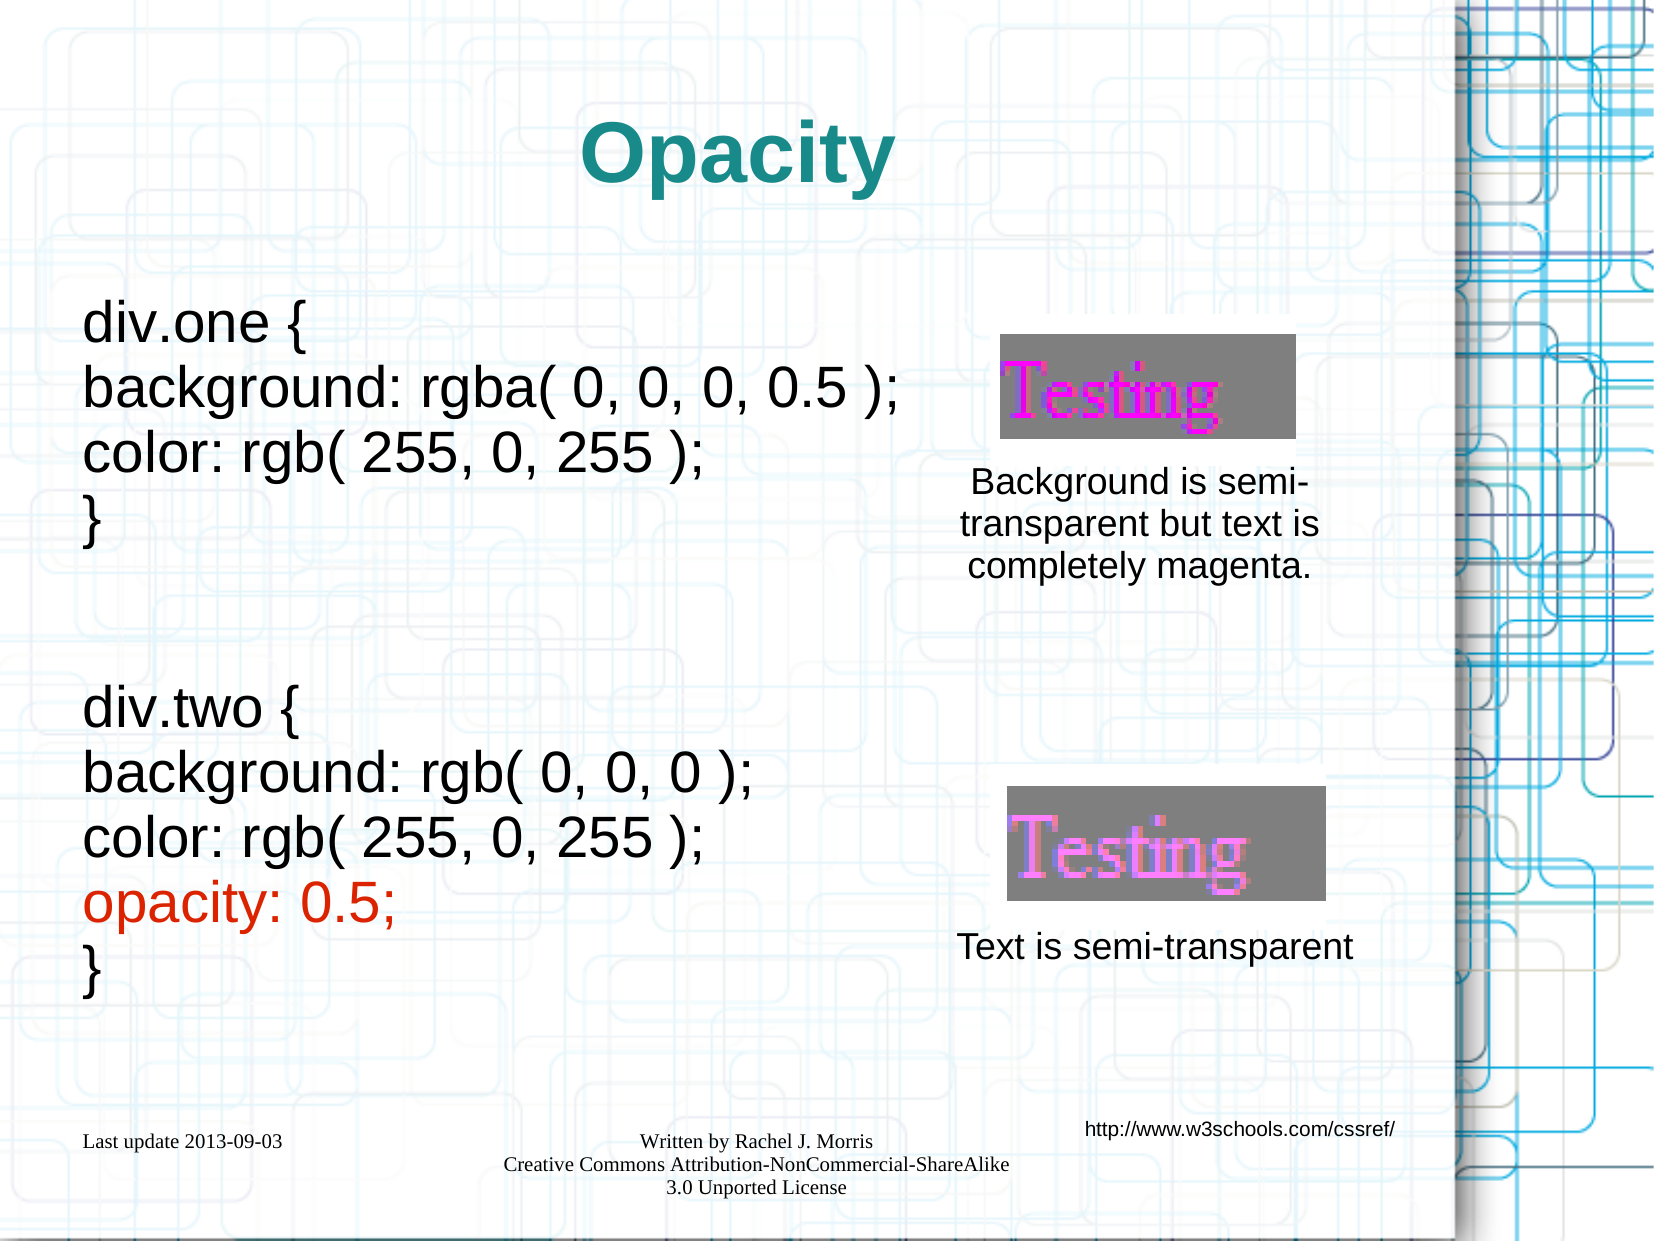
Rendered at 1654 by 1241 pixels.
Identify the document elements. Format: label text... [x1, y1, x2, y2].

picture [0, 0, 1654, 1241]
text_box Background is semi-transparent but text is completely magenta. [915, 453, 1366, 594]
text_box Text is semi-transparent [930, 918, 1381, 976]
list div.one { background: rgba( 0, 0, 0, 0.5 ); color: rgb( 255, 0, 255 ); } div.two { background: rgb( 0, 0, 0 ); color: rgb( 255, 0, 255 ); opacity: 0.5; } [82, 290, 1418, 1010]
title Opacity [59, 49, 1418, 257]
text_box http://www.w3schools.com/cssref/ [1050, 1110, 1411, 1149]
